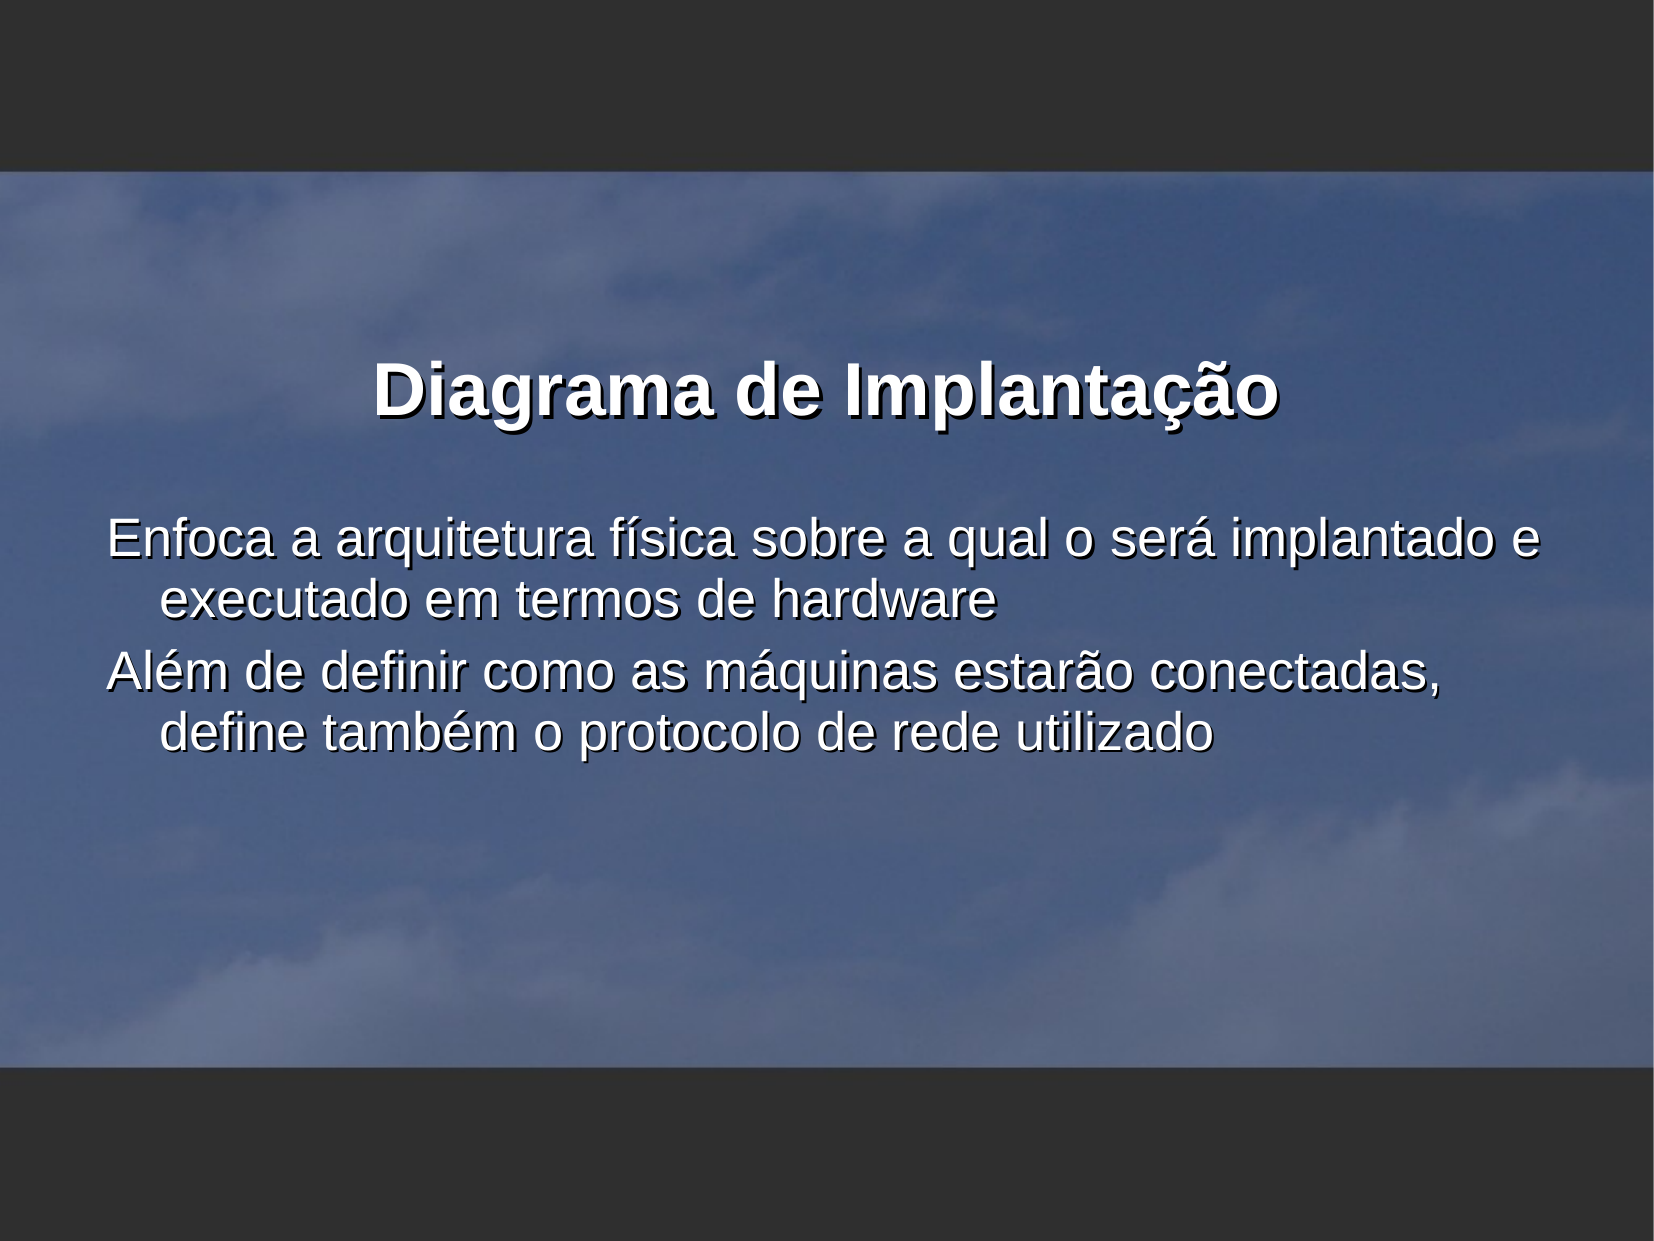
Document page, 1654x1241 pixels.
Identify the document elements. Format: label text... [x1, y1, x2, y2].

list Enfoca a arquitetura física sobre a qual o será implantado e executado em termos de hardware Além de definir como as máquinas estarão conectadas, define também o protocolo de rede utilizado [88, 507, 1565, 762]
title Diagrama de Implantação [88, 308, 1565, 471]
picture [0, 0, 1654, 1241]
